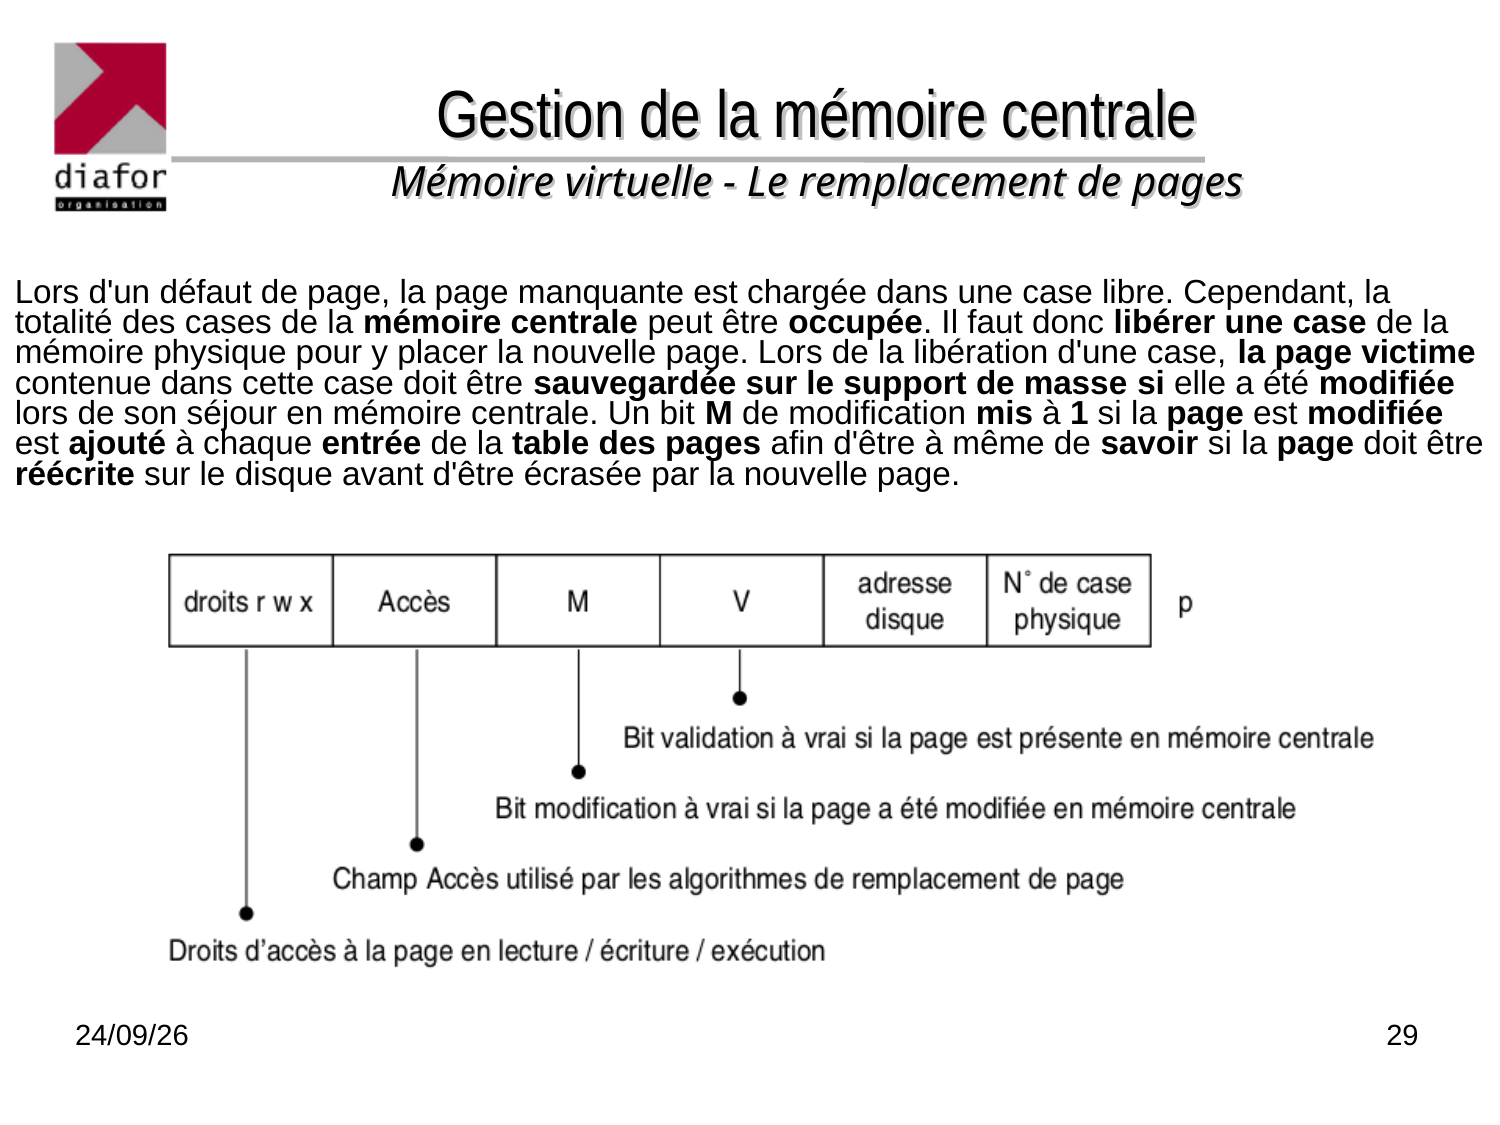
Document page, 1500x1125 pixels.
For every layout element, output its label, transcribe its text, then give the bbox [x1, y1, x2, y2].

text_box Lors d'un défaut de page, la page manquante est chargée dans une case libre. Cependant, la totalité des cases de la mémoire centrale peut être occupée. Il faut donc libérer une case de la mémoire physique pour y placer la nouvelle page. Lors de la libération d'une case, la page victime contenue dans cette case doit être sauvegardée sur le support de masse si elle a été modifiée lors de son séjour en mémoire centrale. Un bit M de modification mis à 1 si la page est modifiée est ajouté à chaque entrée de la table des pages afin d'être à même de savoir si la page doit être réécrite sur le disque avant d'être écrasée par la nouvelle page. [0, 271, 1500, 499]
title Gestion de la mémoire centrale Mémoire virtuelle - Le remplacement de pages [133, 39, 1500, 244]
picture [53, 42, 133, 213]
picture [142, 529, 1388, 975]
